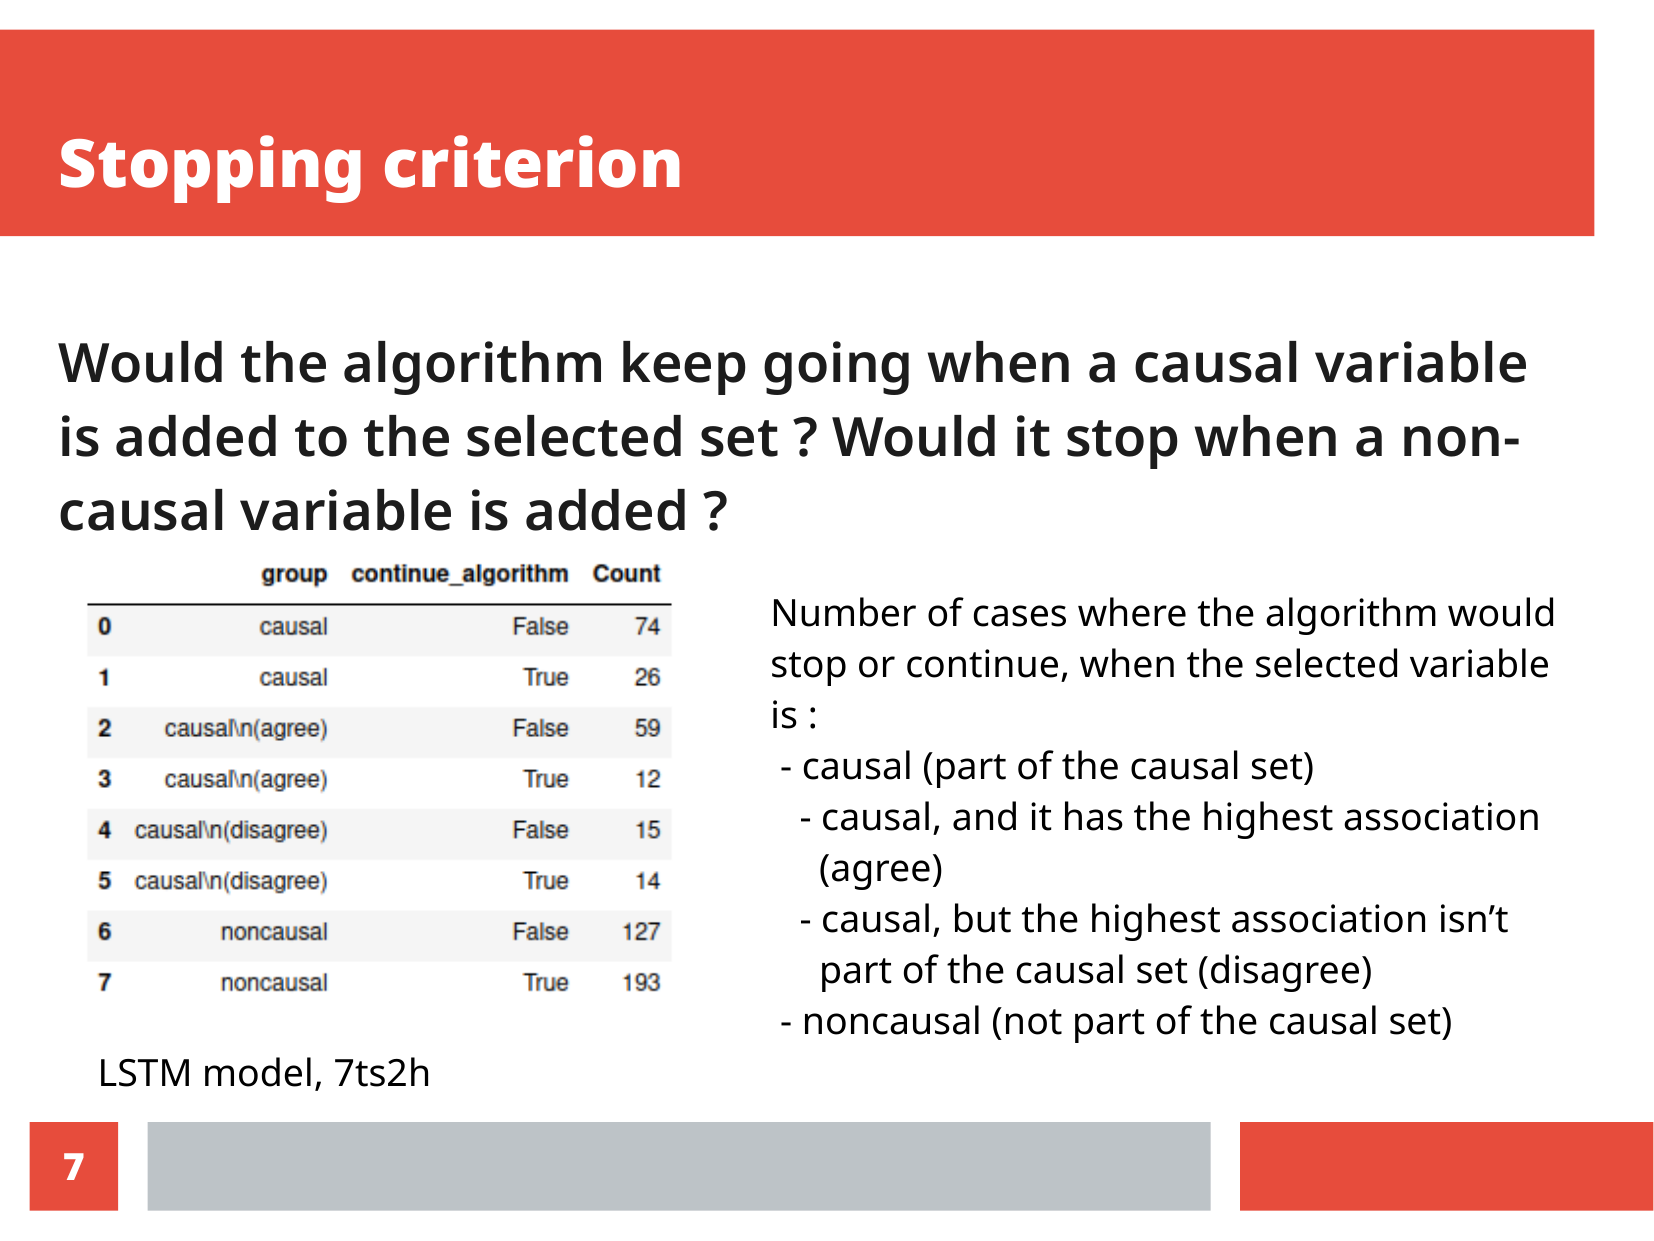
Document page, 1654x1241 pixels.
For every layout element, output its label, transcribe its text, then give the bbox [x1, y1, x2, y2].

text_box LSTM model, 7ts2h [82, 1039, 471, 1098]
picture [84, 555, 674, 1007]
text_box Number of cases where the algorithm would stop or continue, when the selected variable is : - causal (part of the causal set) - causal, and it has the highest association (agree) - causal, but the highest association isn’t part of the causal set (disagree) - noncausal (not part of the causal set) [755, 578, 1625, 1029]
list Would the algorithm keep going when a causal variable is added to the selected set ? Would it stop when a non-causal variable is added ? [59, 324, 1565, 1093]
title Stopping criterion [59, 59, 1595, 207]
